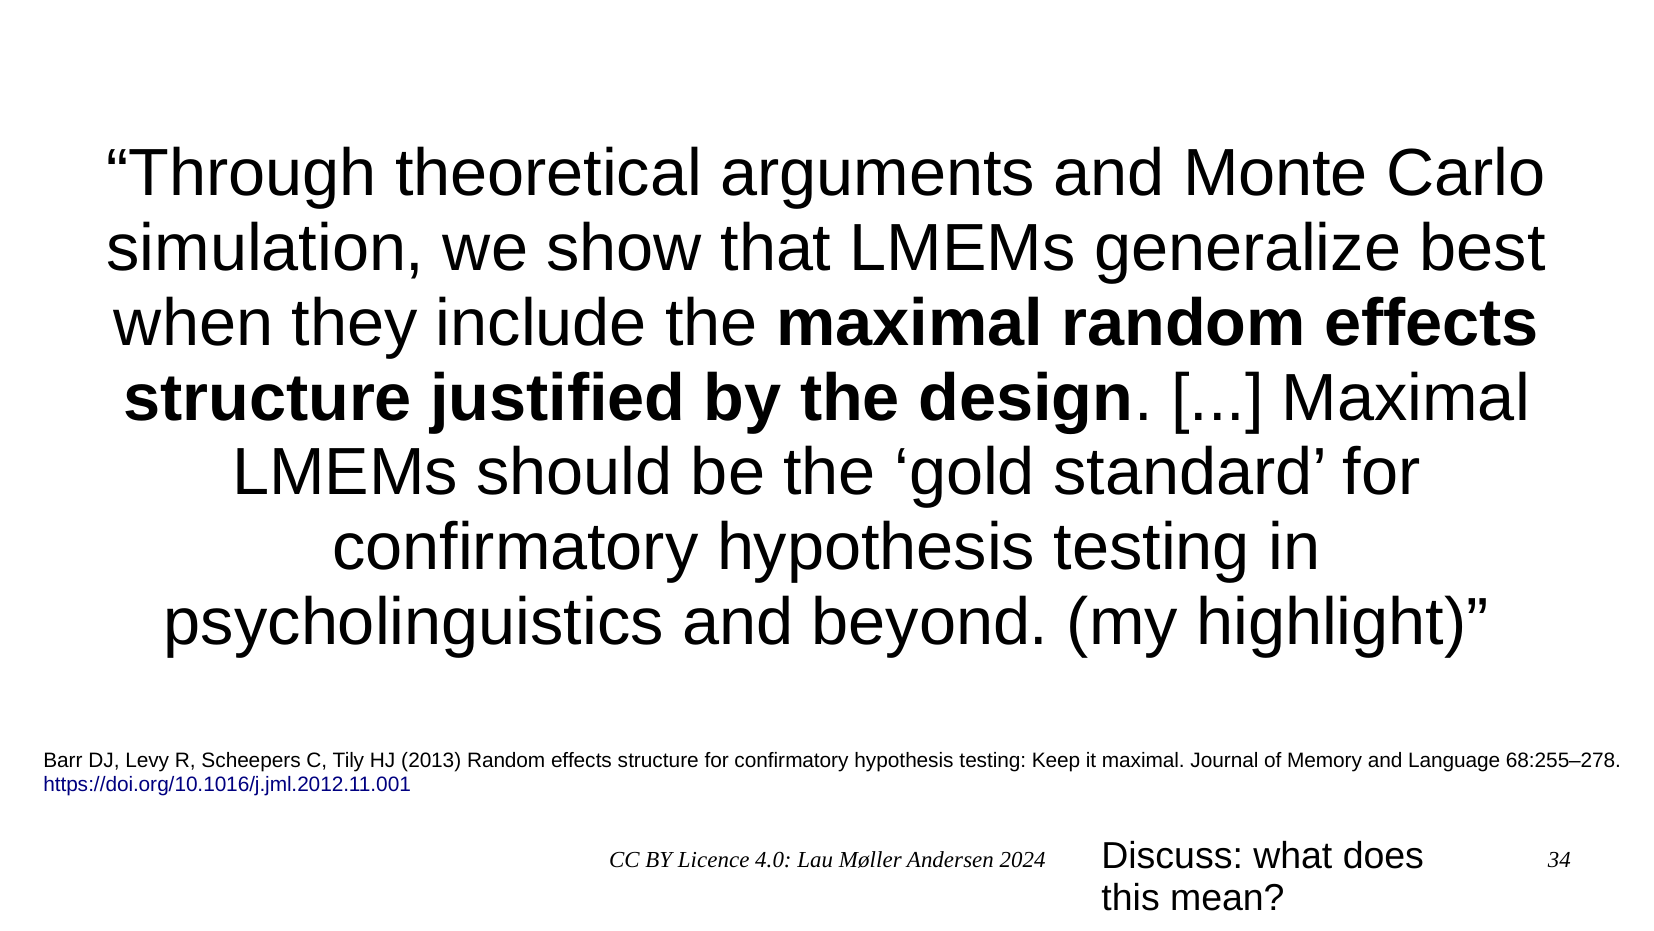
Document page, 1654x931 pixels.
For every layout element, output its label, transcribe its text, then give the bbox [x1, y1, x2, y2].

subtitle “Through theoretical arguments and Monte Carlo simulation, we show that LMEMs generalize best when they include the maximal random effects structure justified by the design. [...] Maximal LMEMs should be the ‘gold standard’ for confirmatory hypothesis testing in psycholinguistics and beyond. (my highlight)” [82, 37, 1571, 741]
text_box Discuss: what does this mean? [1086, 826, 1477, 926]
text_box Barr DJ, Levy R, Scheepers C, Tily HJ (2013) Random effects structure for confirmatory hypothesis testing: Keep it maximal. Journal of Memory and Language 68:255–278. https://doi.org/10.1016/j.jml.2012.11.001 [28, 741, 1642, 804]
